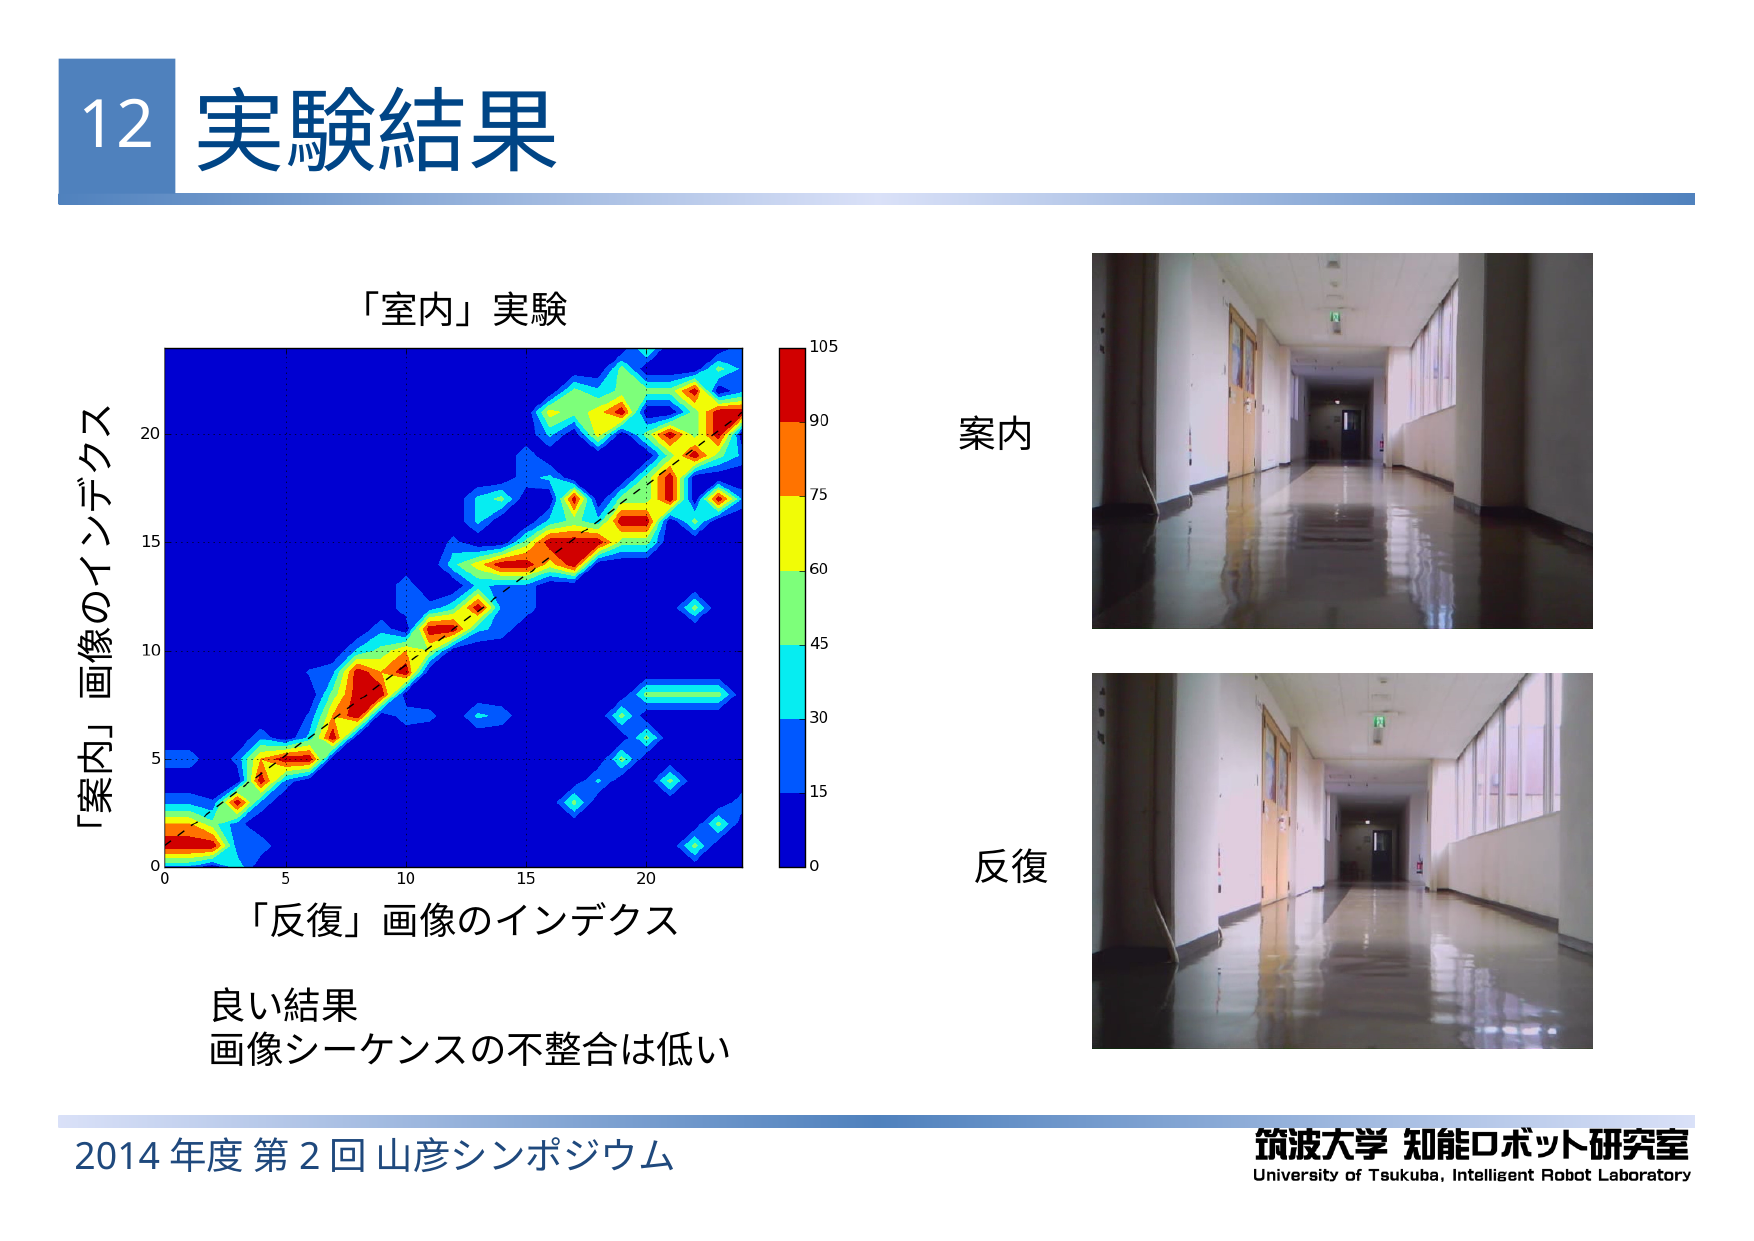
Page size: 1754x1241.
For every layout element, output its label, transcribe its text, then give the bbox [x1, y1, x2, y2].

picture [123, 321, 904, 907]
text_box 「反復」画像のインデクス [216, 891, 697, 951]
text_box 案内 [943, 404, 1049, 464]
title 実験結果 [193, 61, 1651, 205]
text_box 良い結果 画像シーケンスの不整合は低い [193, 977, 749, 1081]
text_box 反復 [958, 838, 1064, 898]
picture [1252, 1127, 1691, 1182]
text_box 「室内」実験 [162, 281, 748, 341]
text_box 「案内」画像のインデクス [67, 387, 127, 868]
picture [1092, 253, 1593, 629]
picture [1092, 673, 1593, 1049]
